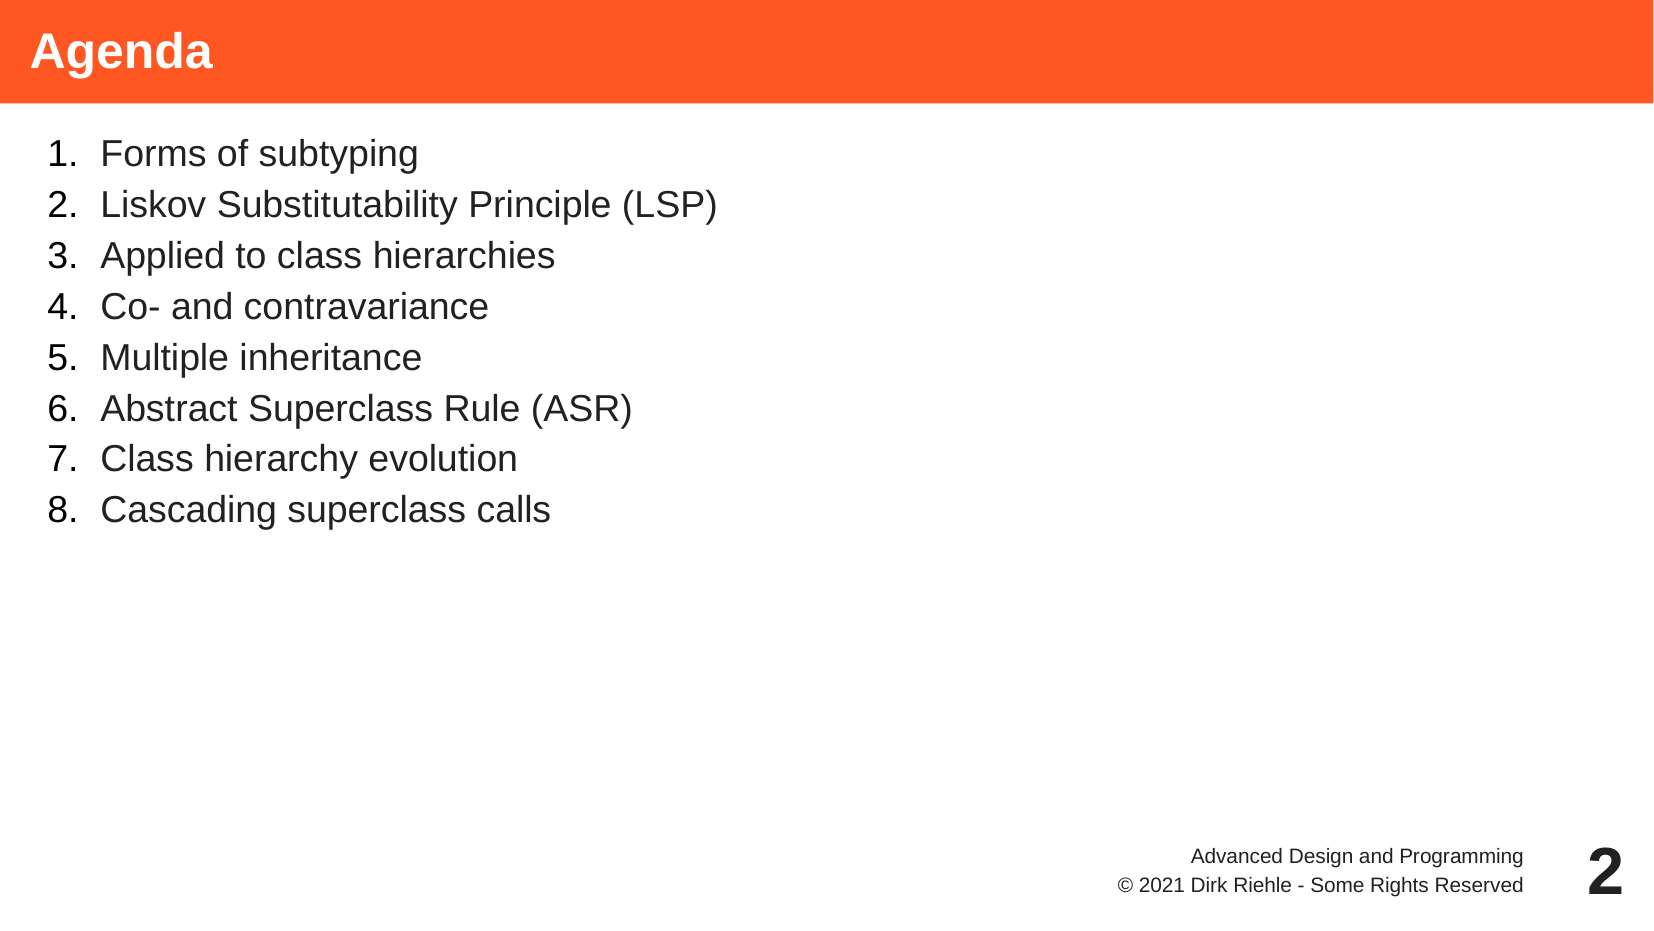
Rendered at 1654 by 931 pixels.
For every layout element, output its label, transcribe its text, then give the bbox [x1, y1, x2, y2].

list Forms of subtyping Liskov Substitutability Principle (LSP) Applied to class hierarchies Co- and contravariance Multiple inheritance Abstract Superclass Rule (ASR) Class hierarchy evolution Cascading superclass calls [29, 132, 1625, 813]
title Agenda [0, 0, 1654, 104]
